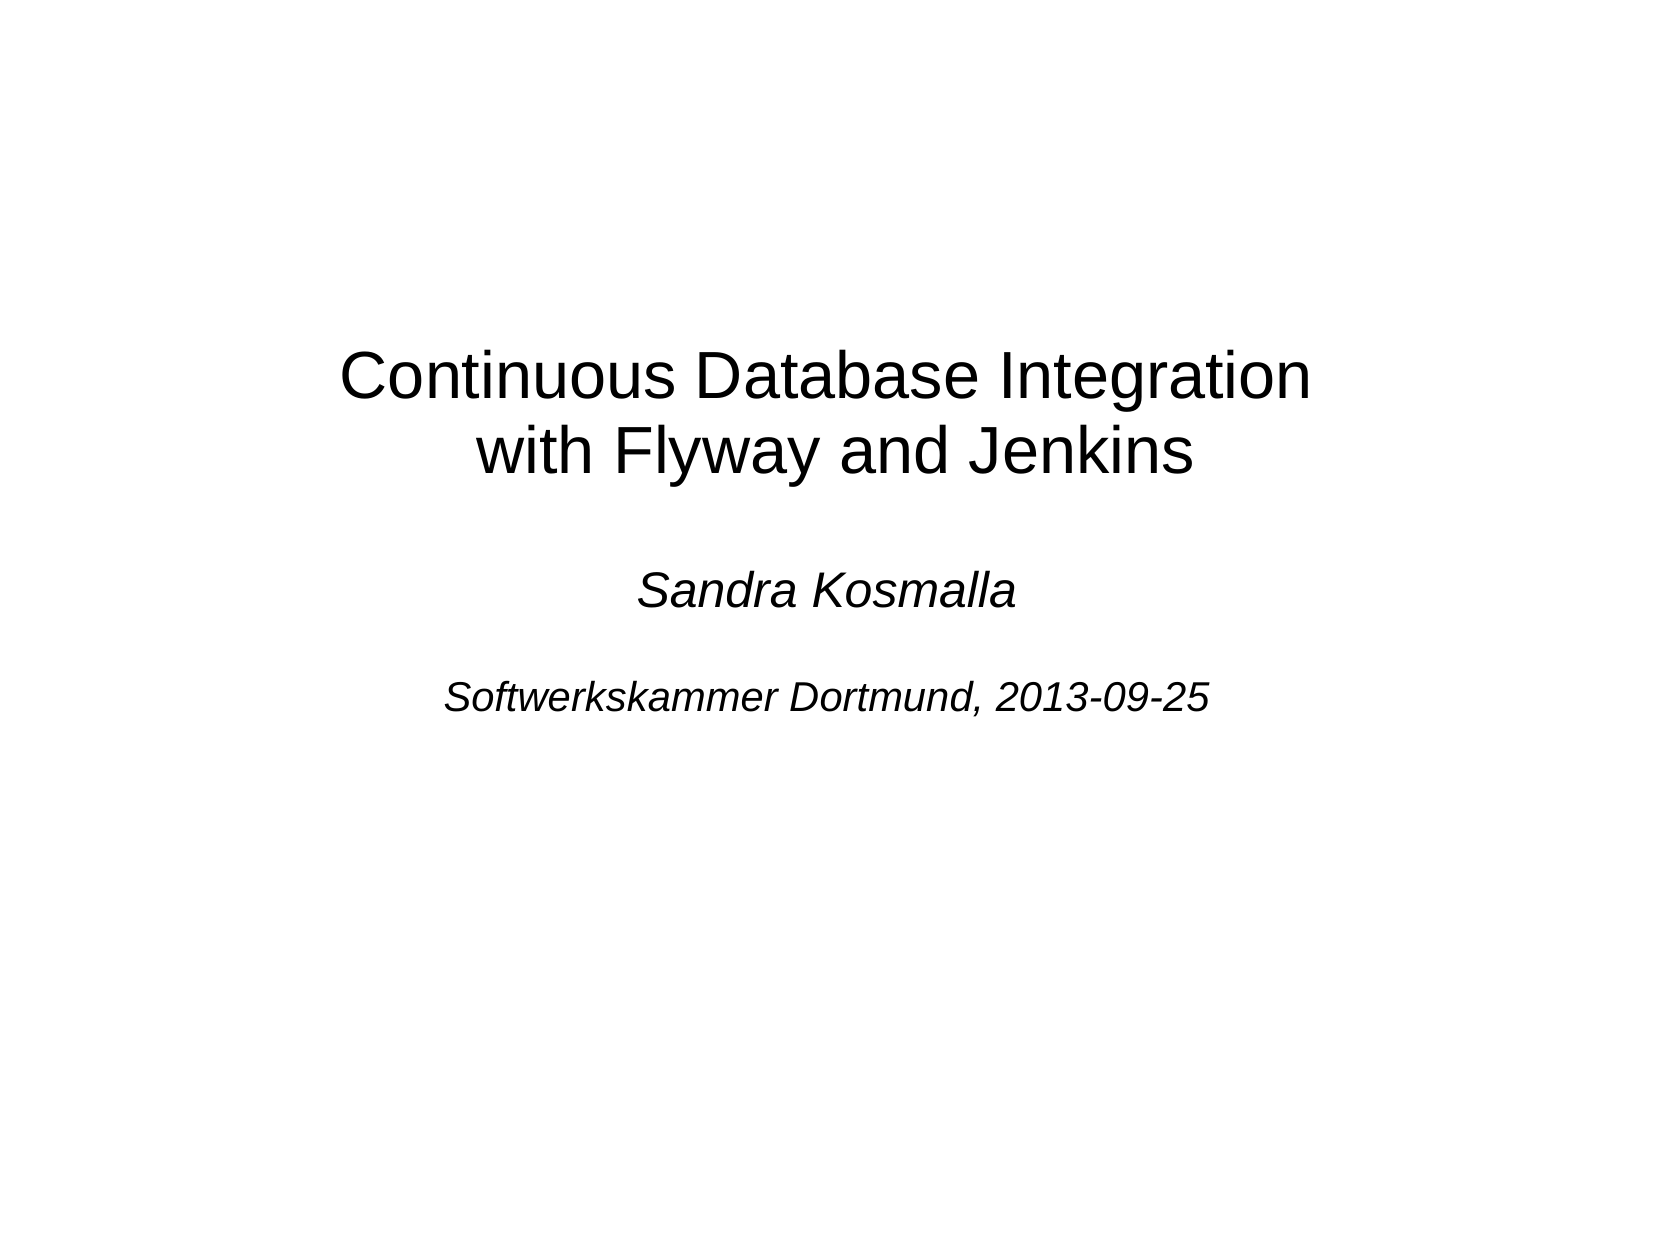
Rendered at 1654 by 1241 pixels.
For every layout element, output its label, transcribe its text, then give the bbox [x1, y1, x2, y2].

subtitle Continuous Database Integration with Flyway and Jenkins Sandra Kosmalla Softwerkskammer Dortmund, 2013-09-25 [82, 49, 1571, 1010]
